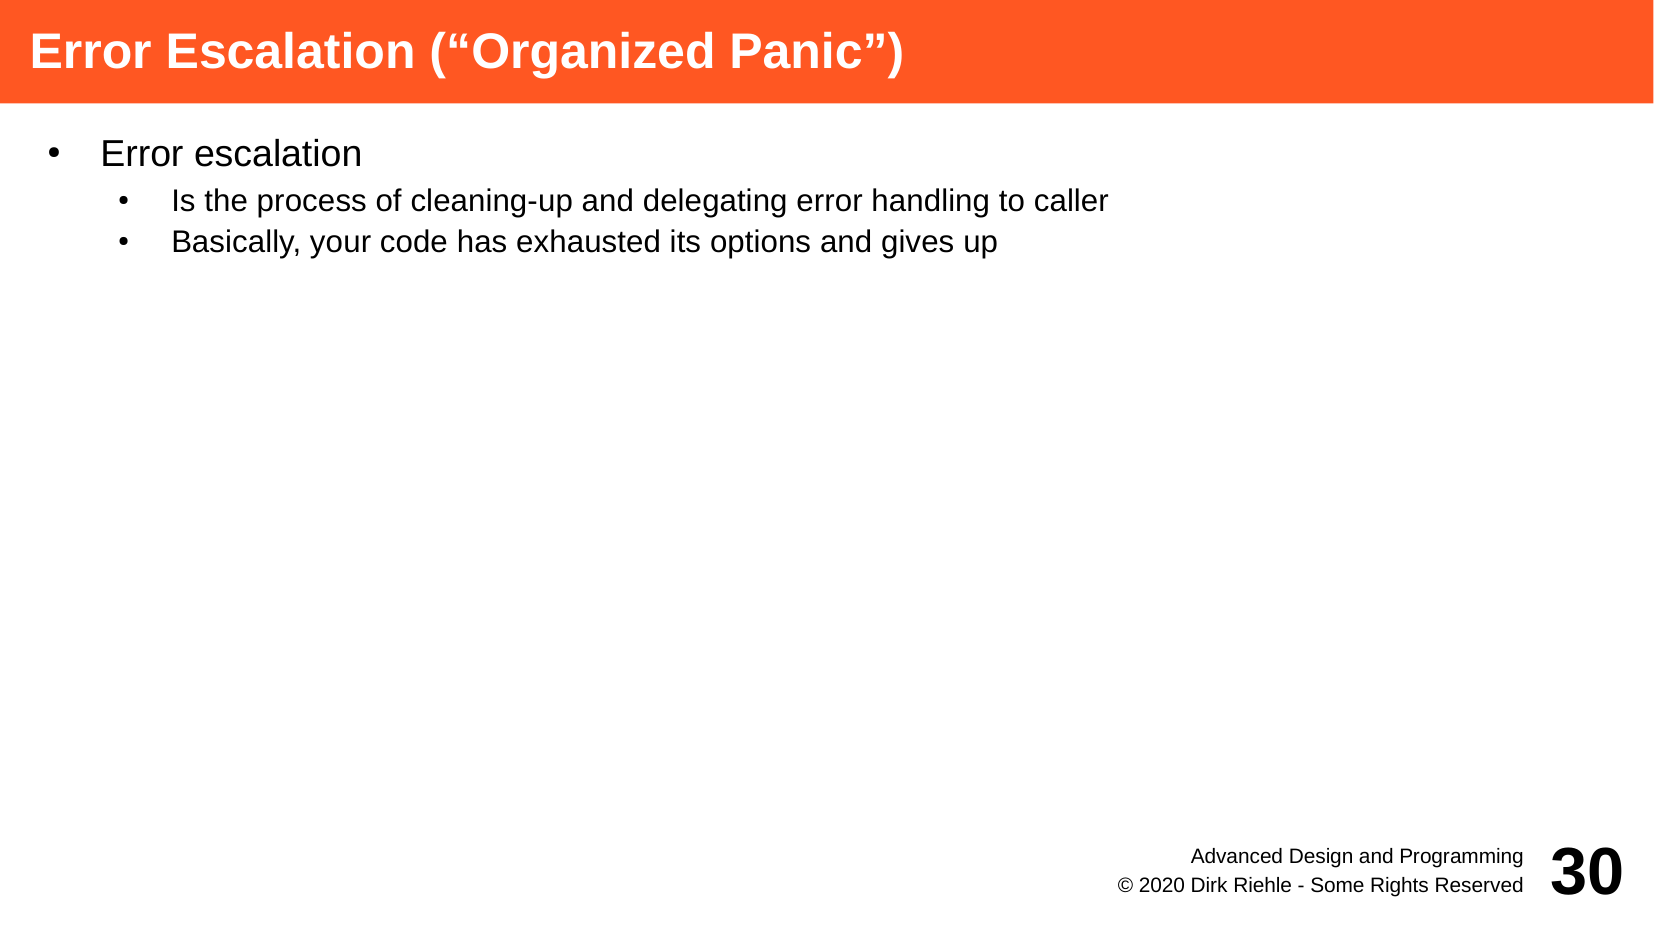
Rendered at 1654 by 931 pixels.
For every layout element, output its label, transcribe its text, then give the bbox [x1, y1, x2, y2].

list Error escalation Is the process of cleaning-up and delegating error handling to caller Basically, your code has exhausted its options and gives up [29, 132, 1625, 813]
title Error Escalation (“Organized Panic”) [0, 0, 1654, 104]
